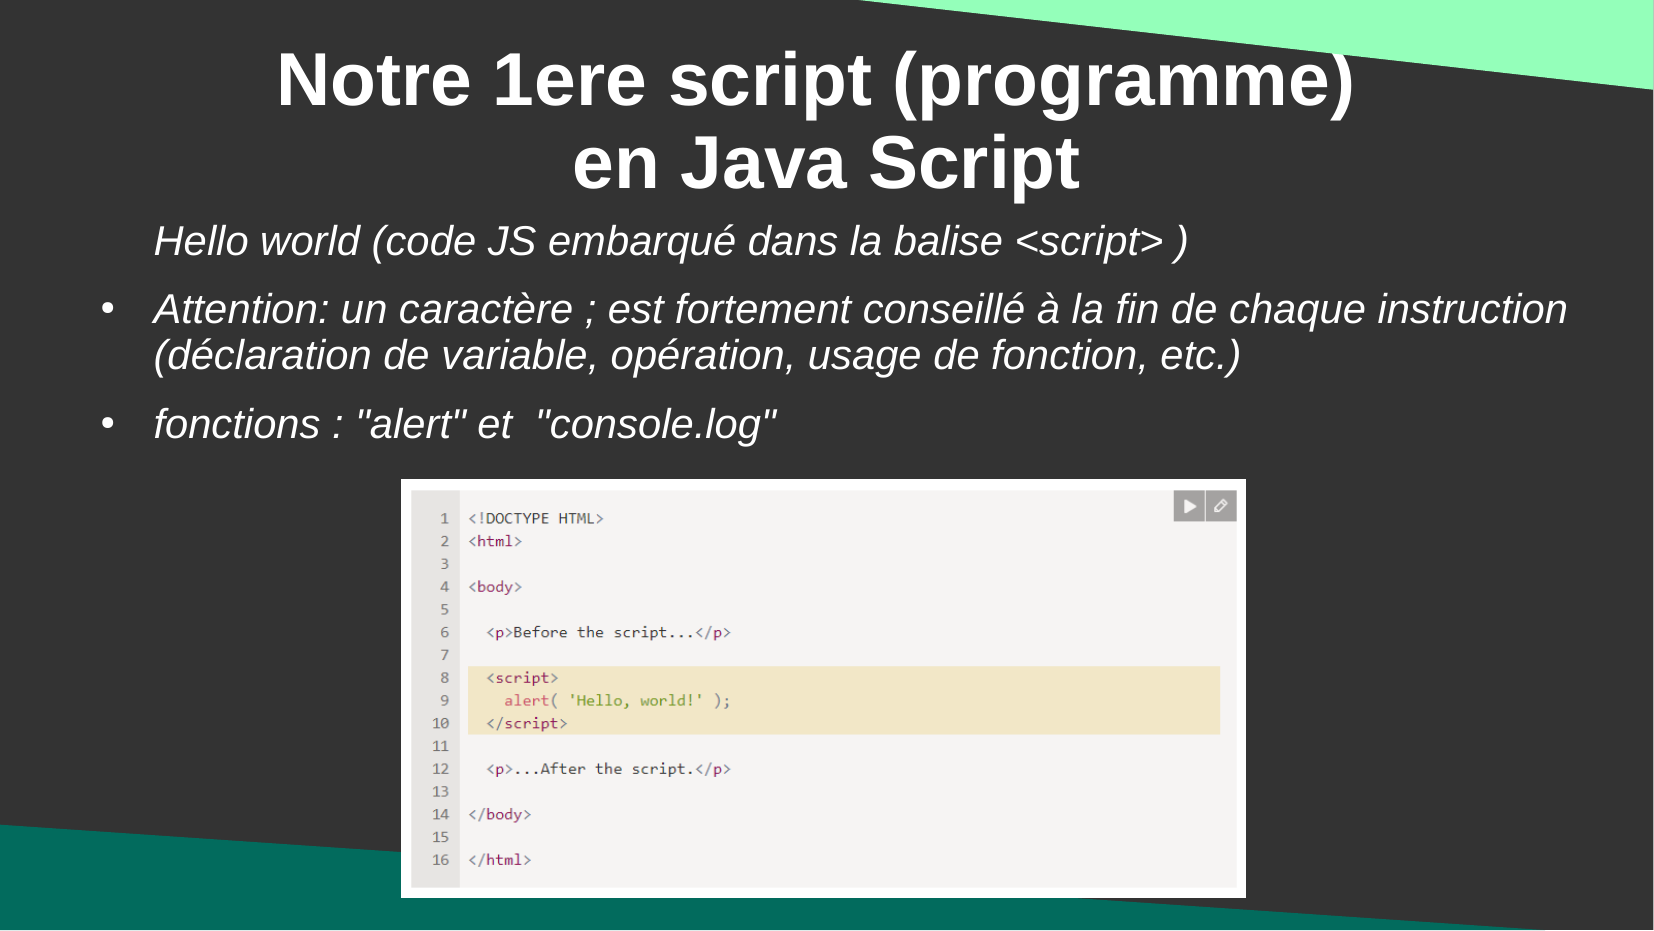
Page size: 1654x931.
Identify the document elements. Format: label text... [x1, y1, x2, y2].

text_box [858, 0, 1654, 90]
list Hello world (code JS embarqué dans la balise <script> ) Attention: un caractère ; est fortement conseillé à la fin de chaque instruction (déclaration de variable, opération, usage de fonction, etc.) fonctions : "alert" et "console.log" [82, 217, 1571, 757]
title Notre 1ere script (programme) en Java Script [82, 37, 1571, 206]
picture [401, 479, 1246, 898]
